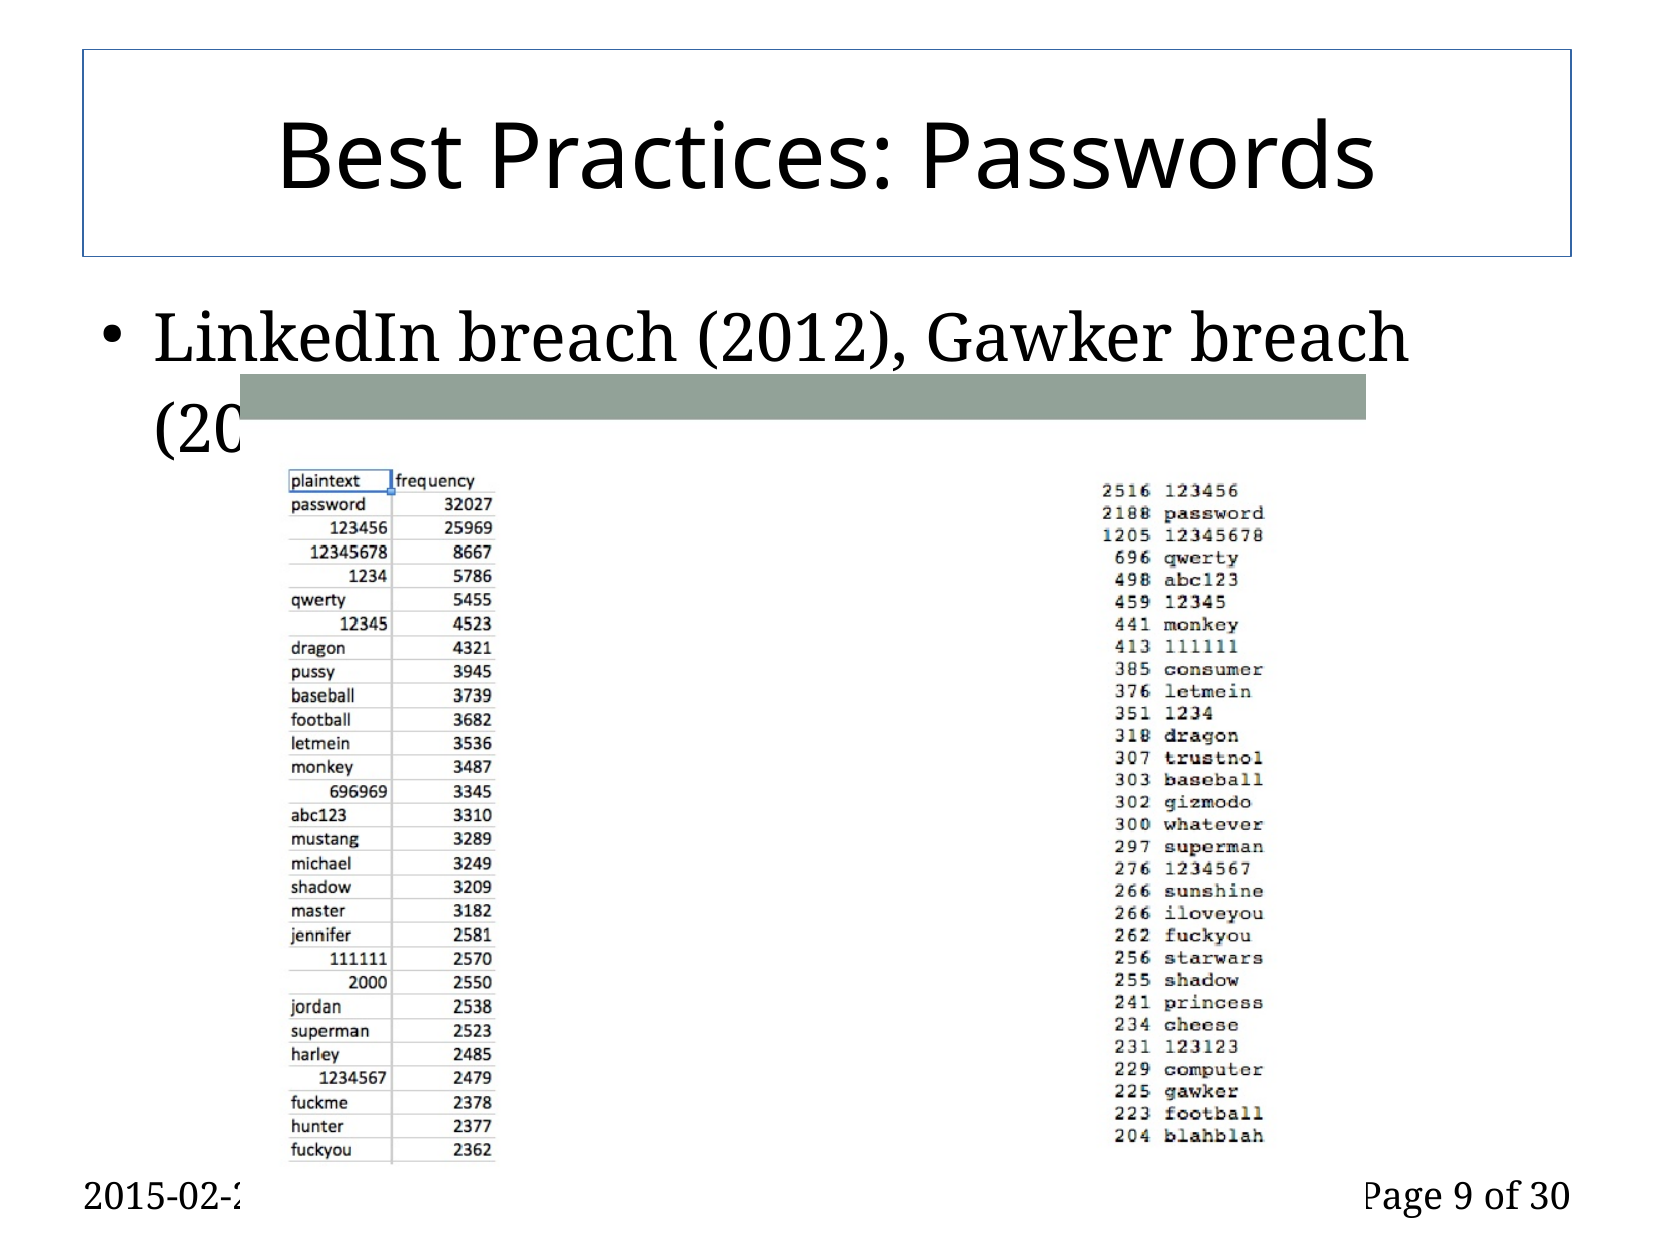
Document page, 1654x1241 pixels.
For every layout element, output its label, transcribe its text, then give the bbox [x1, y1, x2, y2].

list LinkedIn breach (2012), Gawker breach (2010) [82, 290, 1571, 1126]
picture [240, 374, 1366, 1214]
title Best Practices: Passwords [82, 49, 1571, 257]
